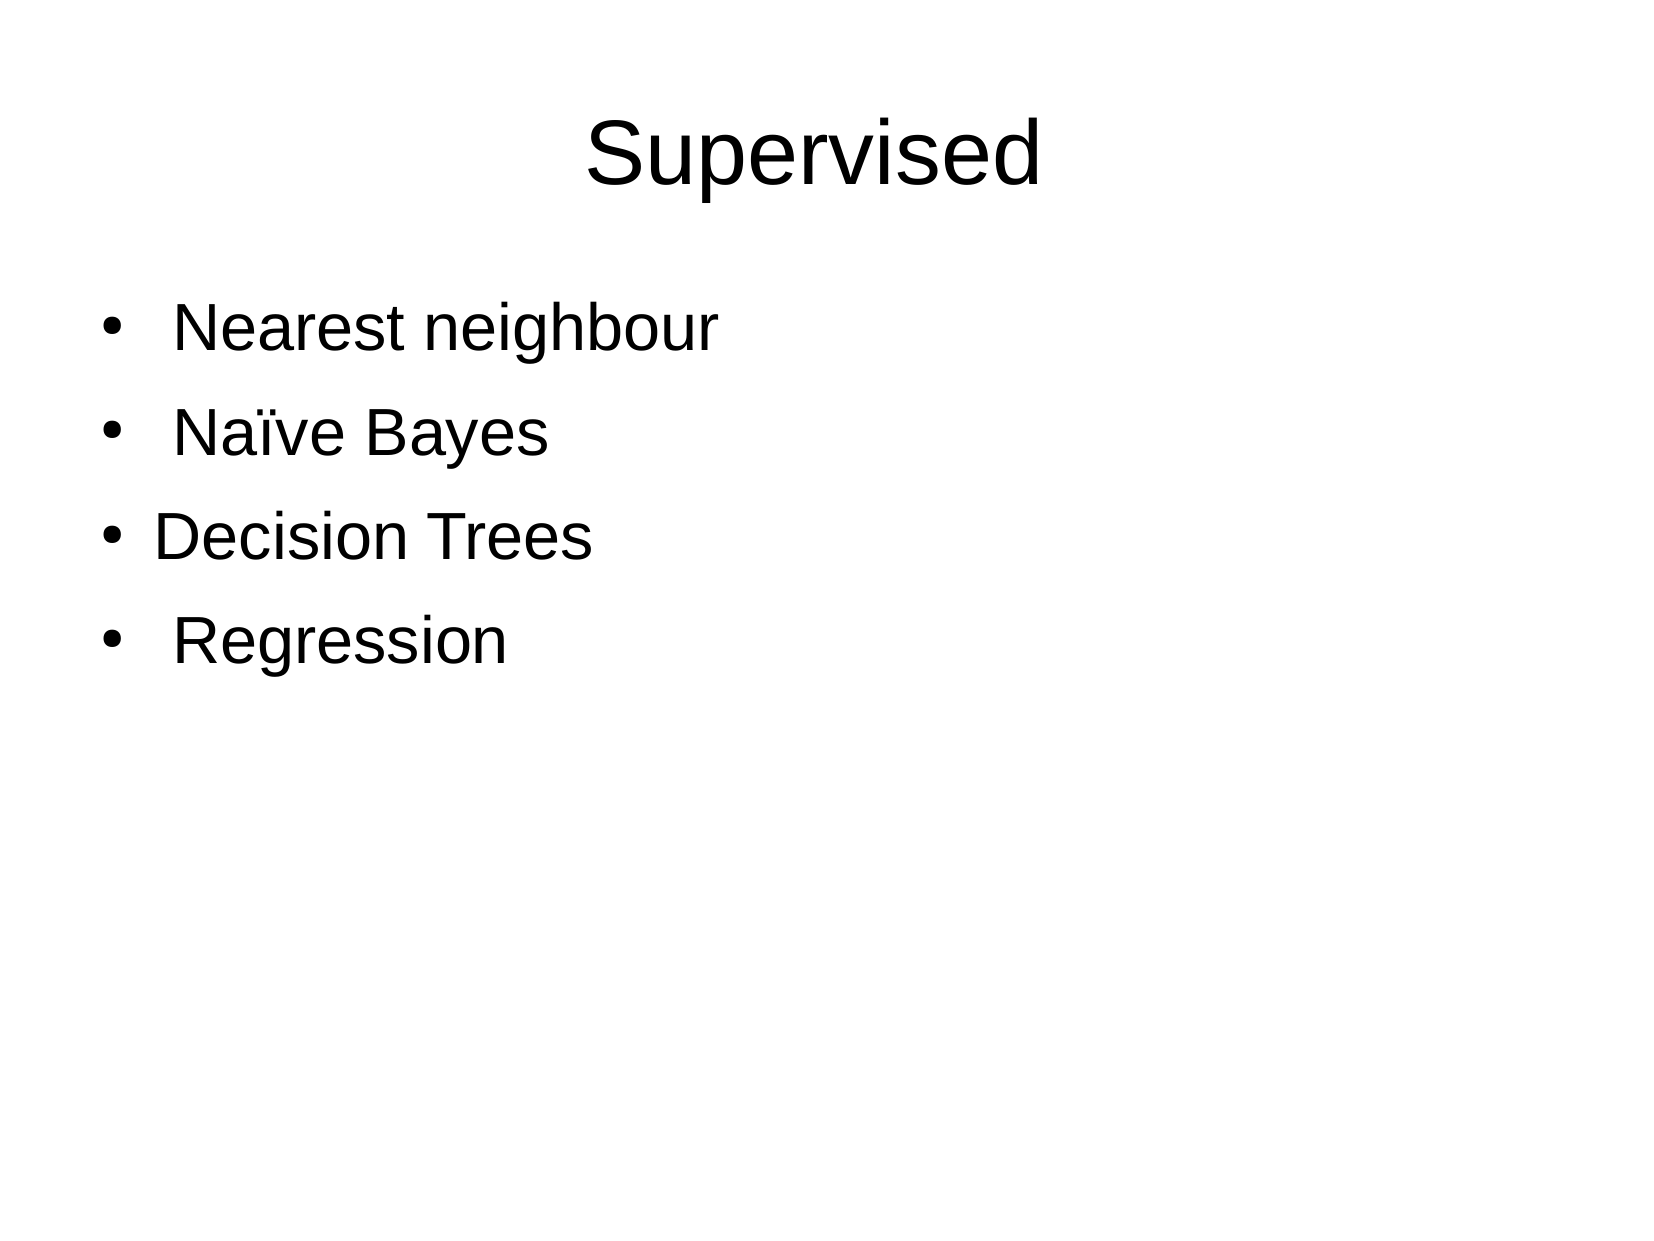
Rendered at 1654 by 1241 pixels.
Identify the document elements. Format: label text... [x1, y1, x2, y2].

list Nearest neighbour Naïve Bayes Decision Trees Regression [82, 290, 1571, 1010]
title Supervised [82, 49, 1571, 257]
